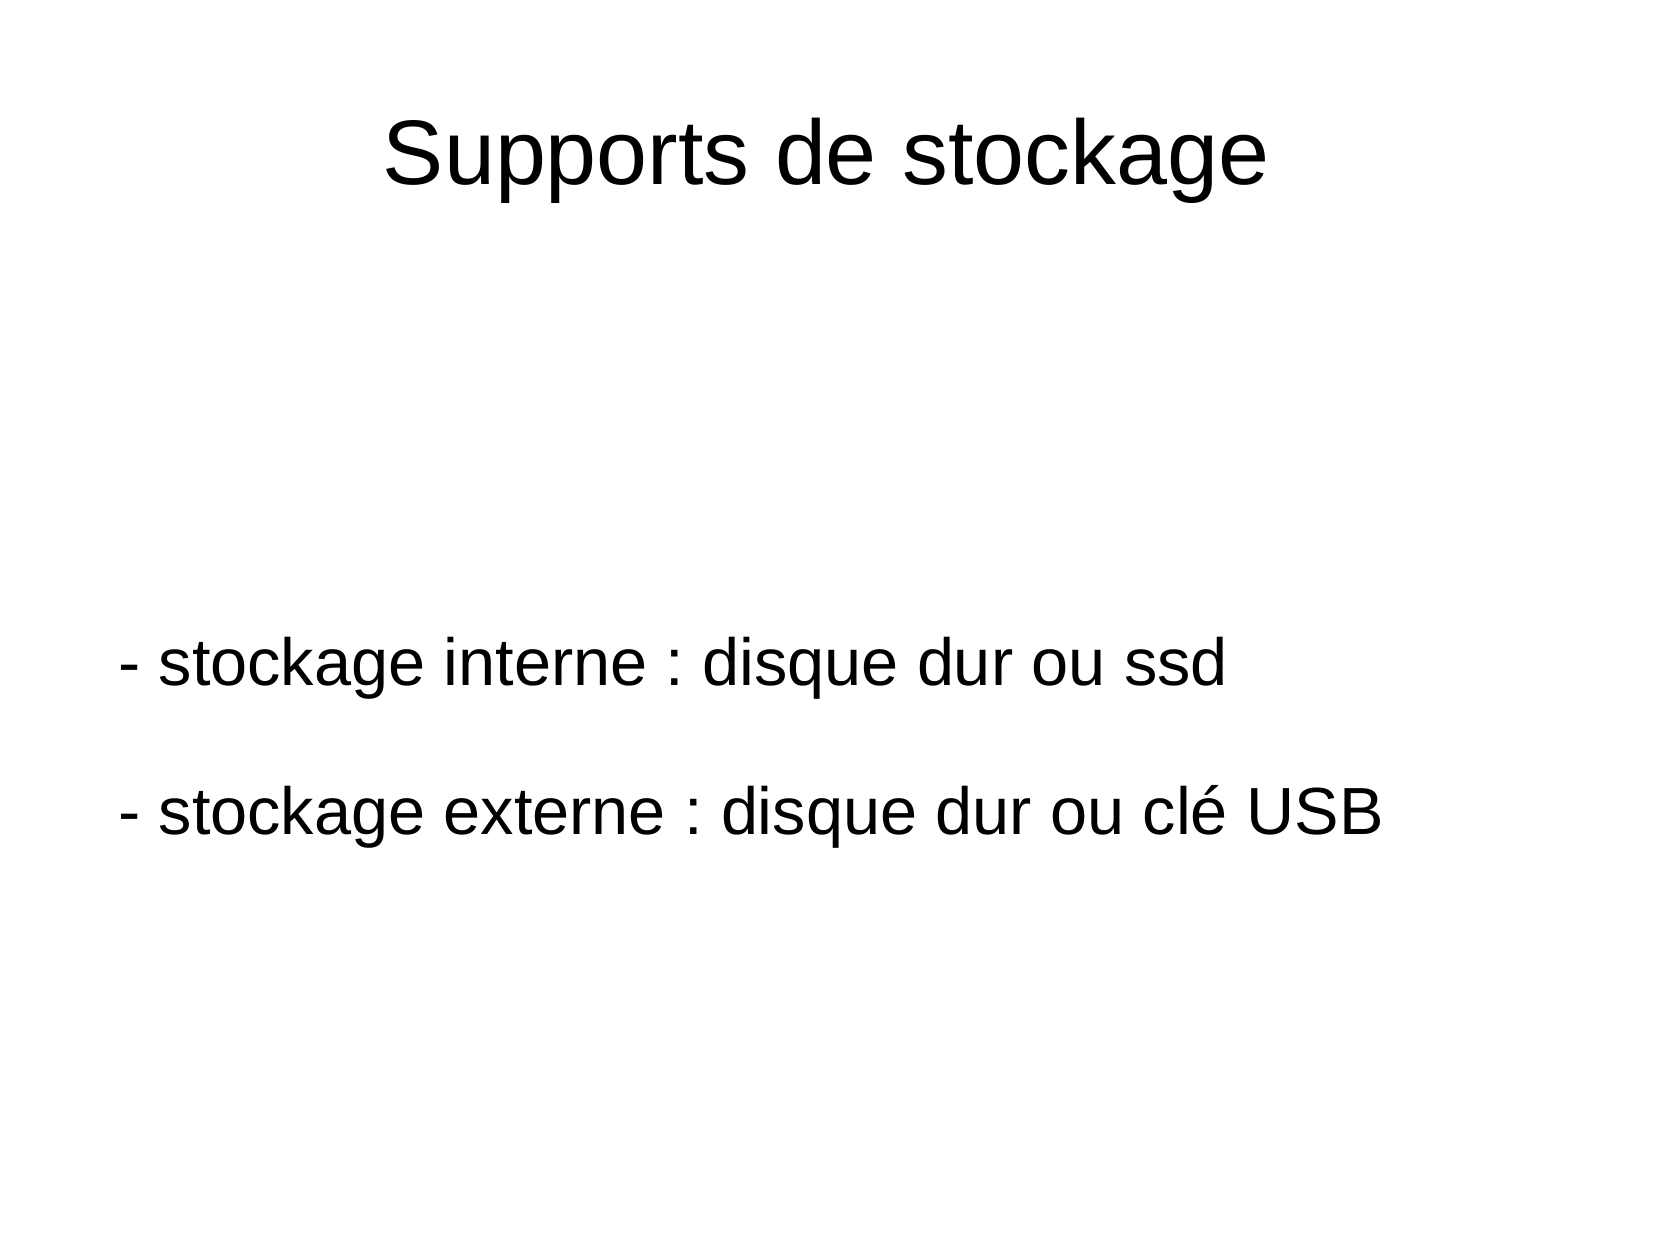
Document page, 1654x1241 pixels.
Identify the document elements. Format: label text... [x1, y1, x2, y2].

subtitle - stockage interne : disque dur ou ssd - stockage externe : disque dur ou clé USB [82, 290, 1571, 1109]
title Supports de stockage [82, 49, 1571, 257]
